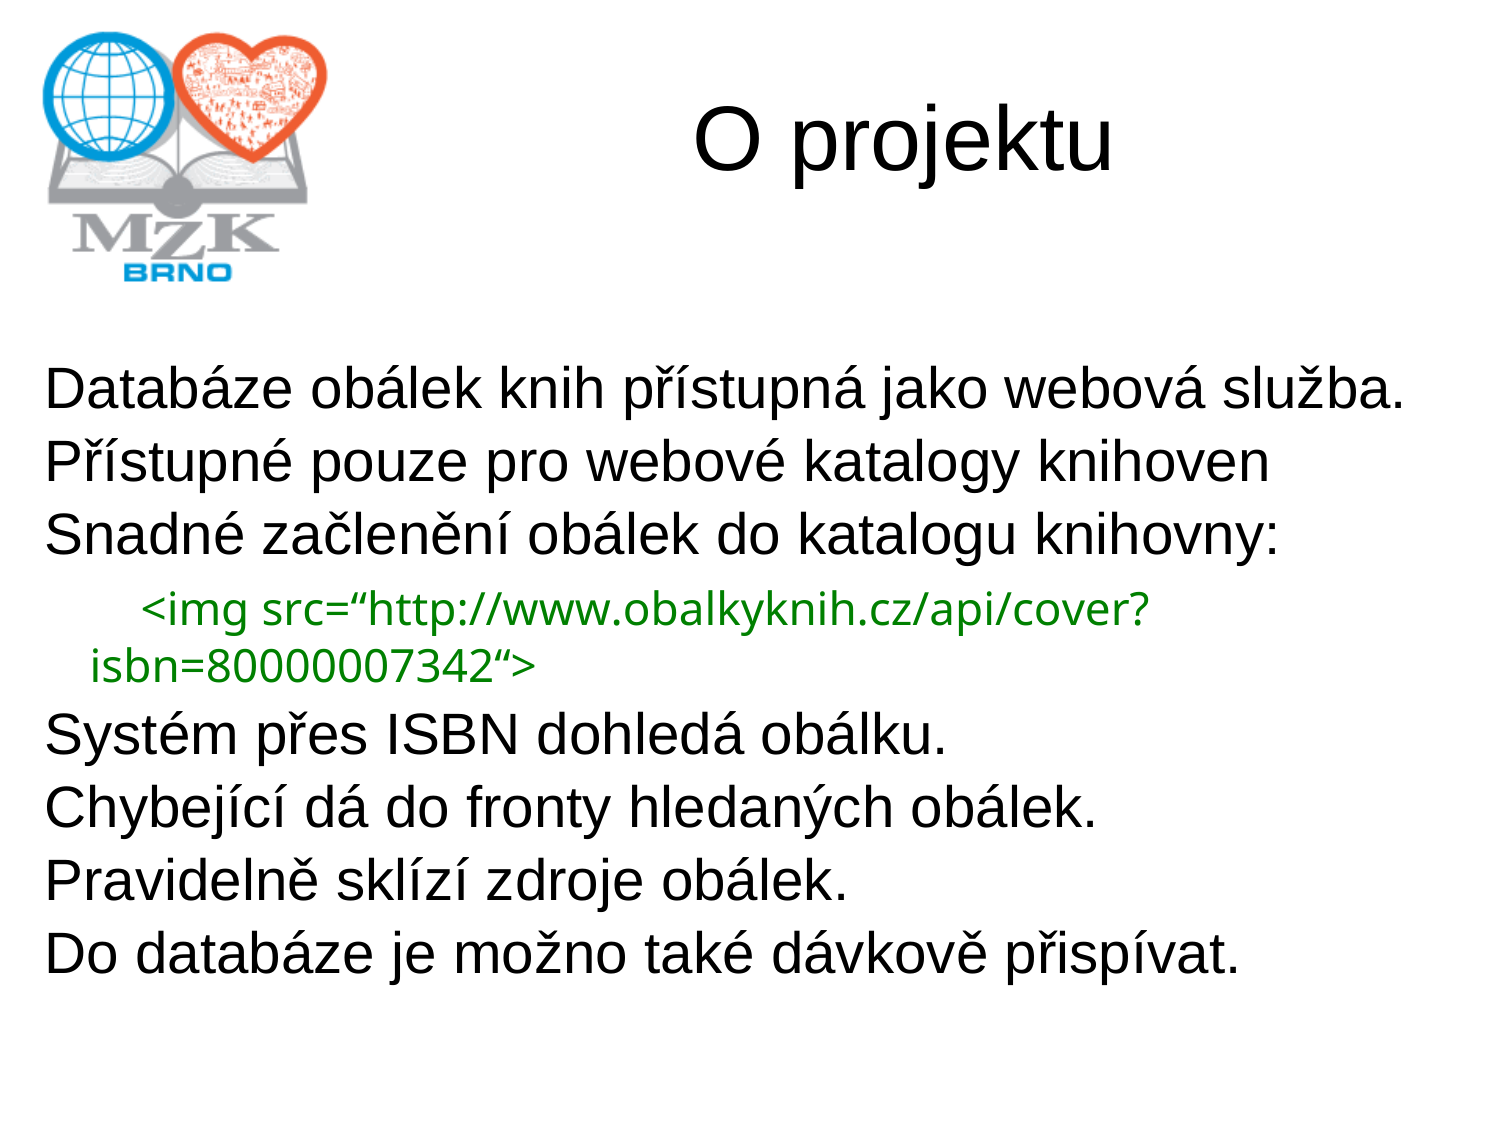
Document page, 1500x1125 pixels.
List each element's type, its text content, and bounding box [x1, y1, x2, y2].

picture [29, 18, 339, 288]
title O projektu [383, 45, 1426, 233]
list Databáze obálek knih přístupná jako webová služba. Přístupné pouze pro webové katalogy knihoven Snadné začlenění obálek do katalogu knihovny: <img src=“http://www.obalkyknih.cz/api/cover?isbn=80000007342“> Systém přes ISBN dohledá obálku. Chybející dá do fronty hledaných obálek. Pravidelně sklízí zdroje obálek. Do databáze je možno také dávkově přispívat. [29, 354, 1477, 1057]
